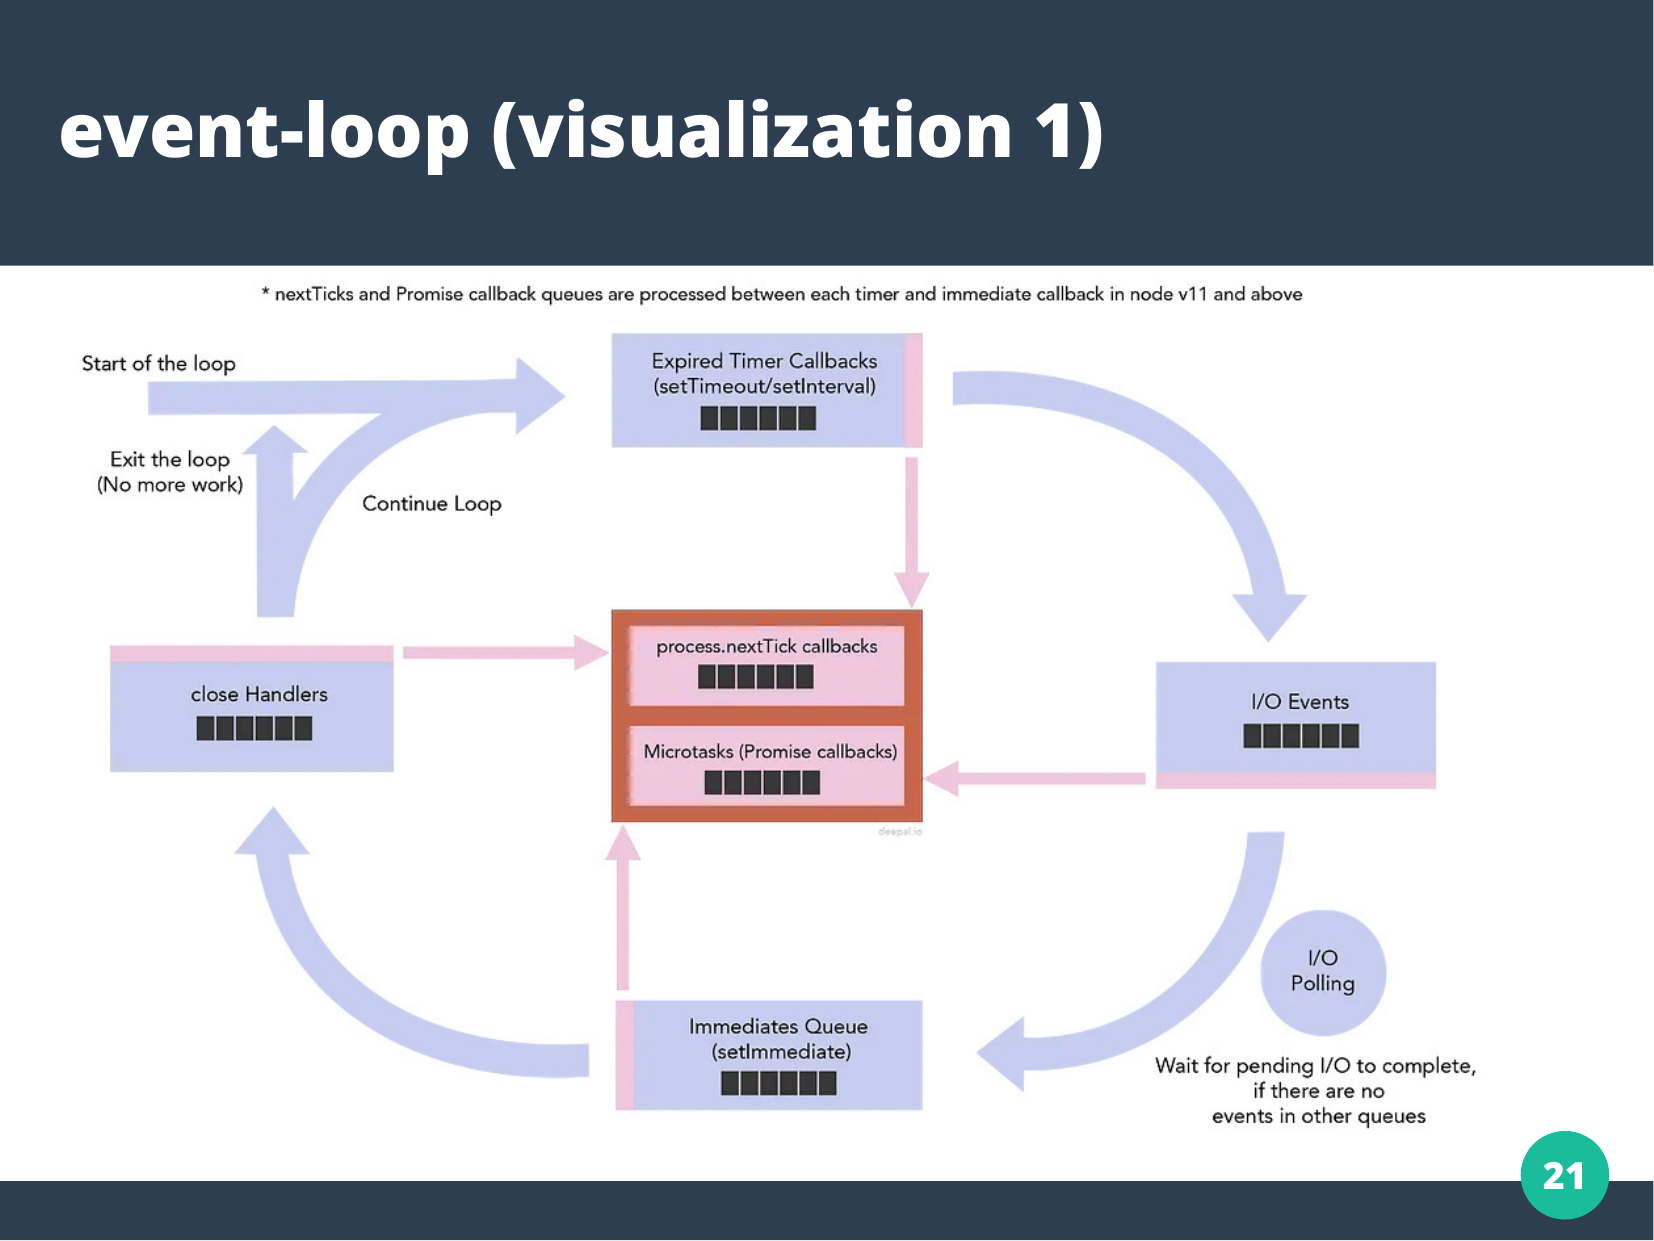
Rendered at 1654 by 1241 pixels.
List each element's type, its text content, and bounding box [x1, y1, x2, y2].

title event-loop (visualization 1) [59, 49, 1595, 207]
picture [42, 269, 1486, 1173]
